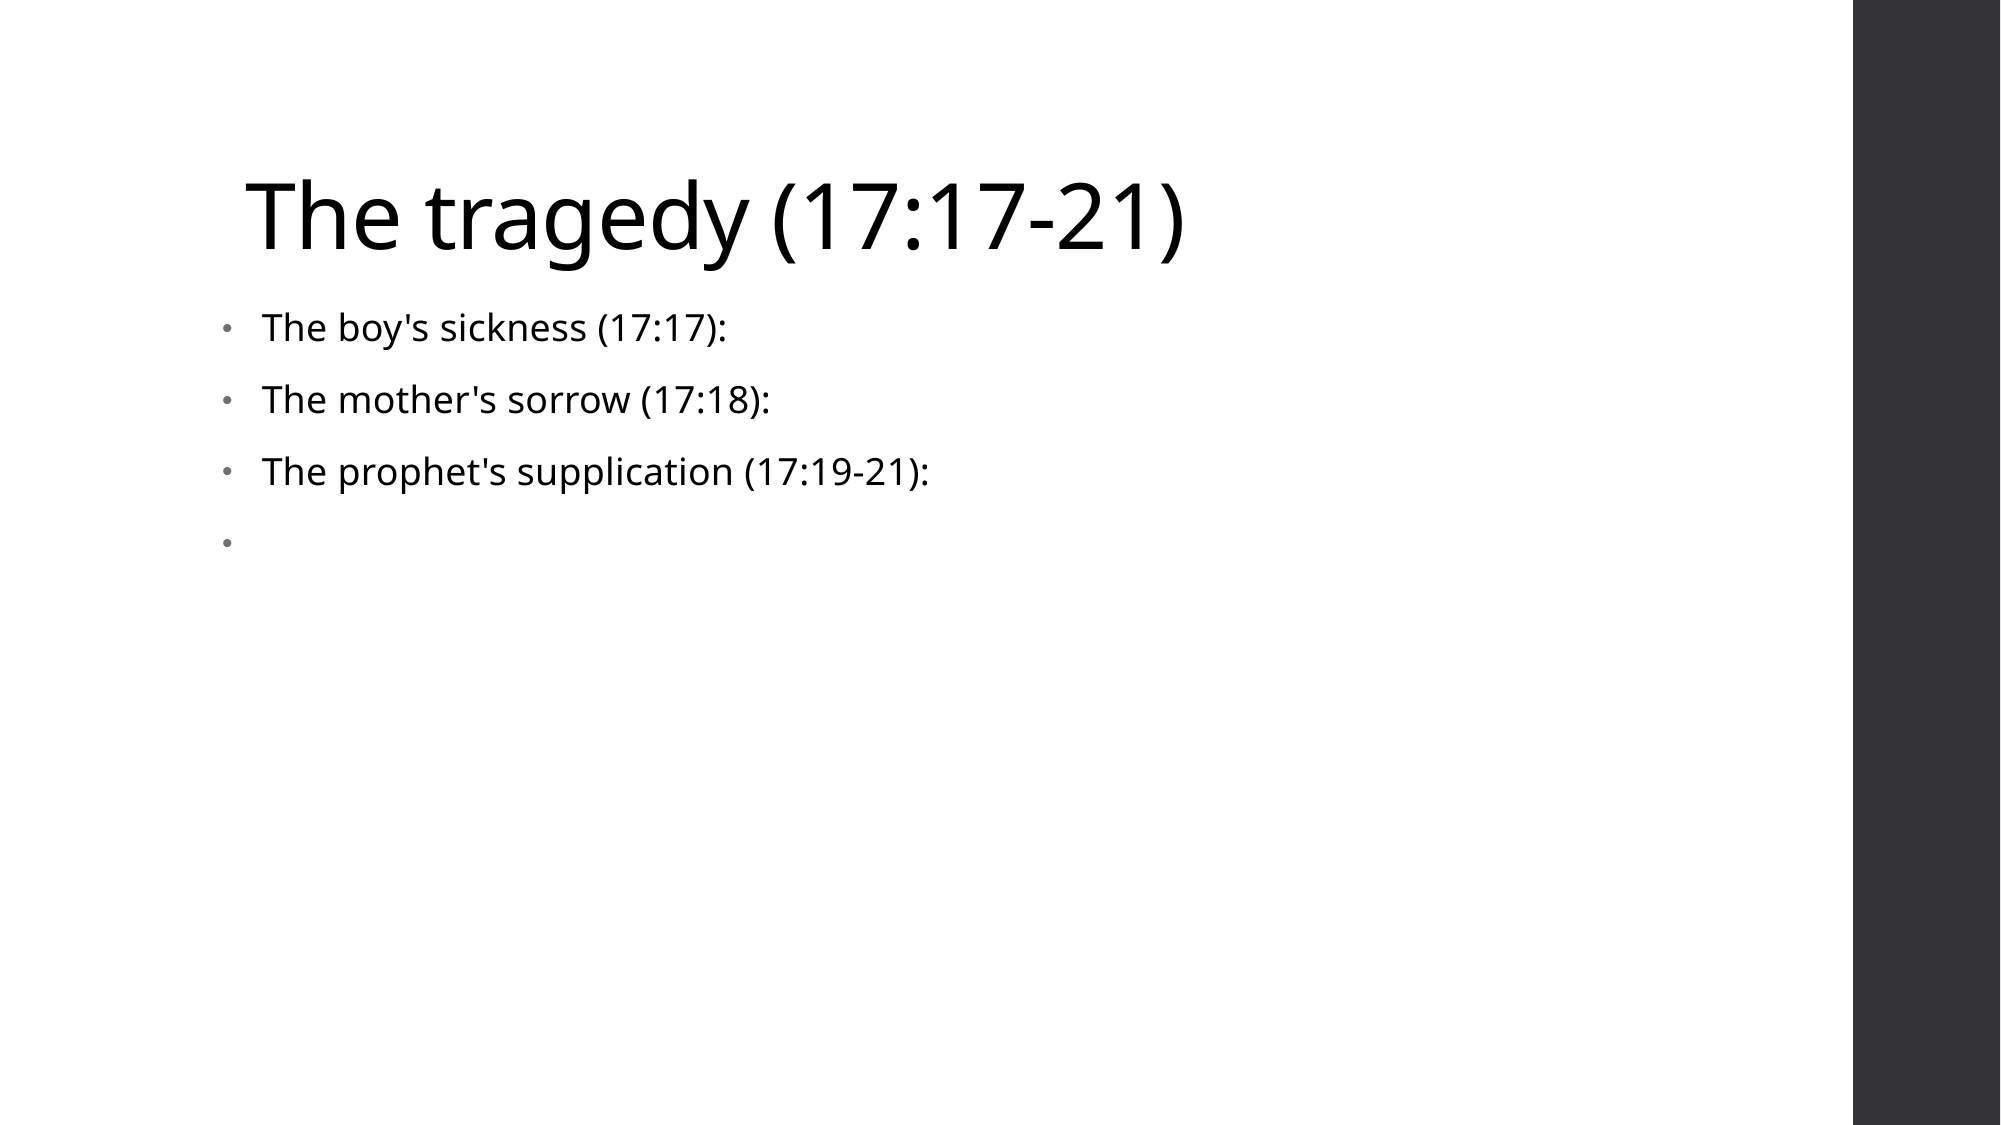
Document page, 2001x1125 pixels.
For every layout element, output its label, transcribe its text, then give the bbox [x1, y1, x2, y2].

title The tragedy (17:17-21) [206, 60, 1797, 278]
list The boy's sickness (17:17): The mother's sorrow (17:18): The prophet's supplication (17:19-21): [206, 299, 1617, 1014]
